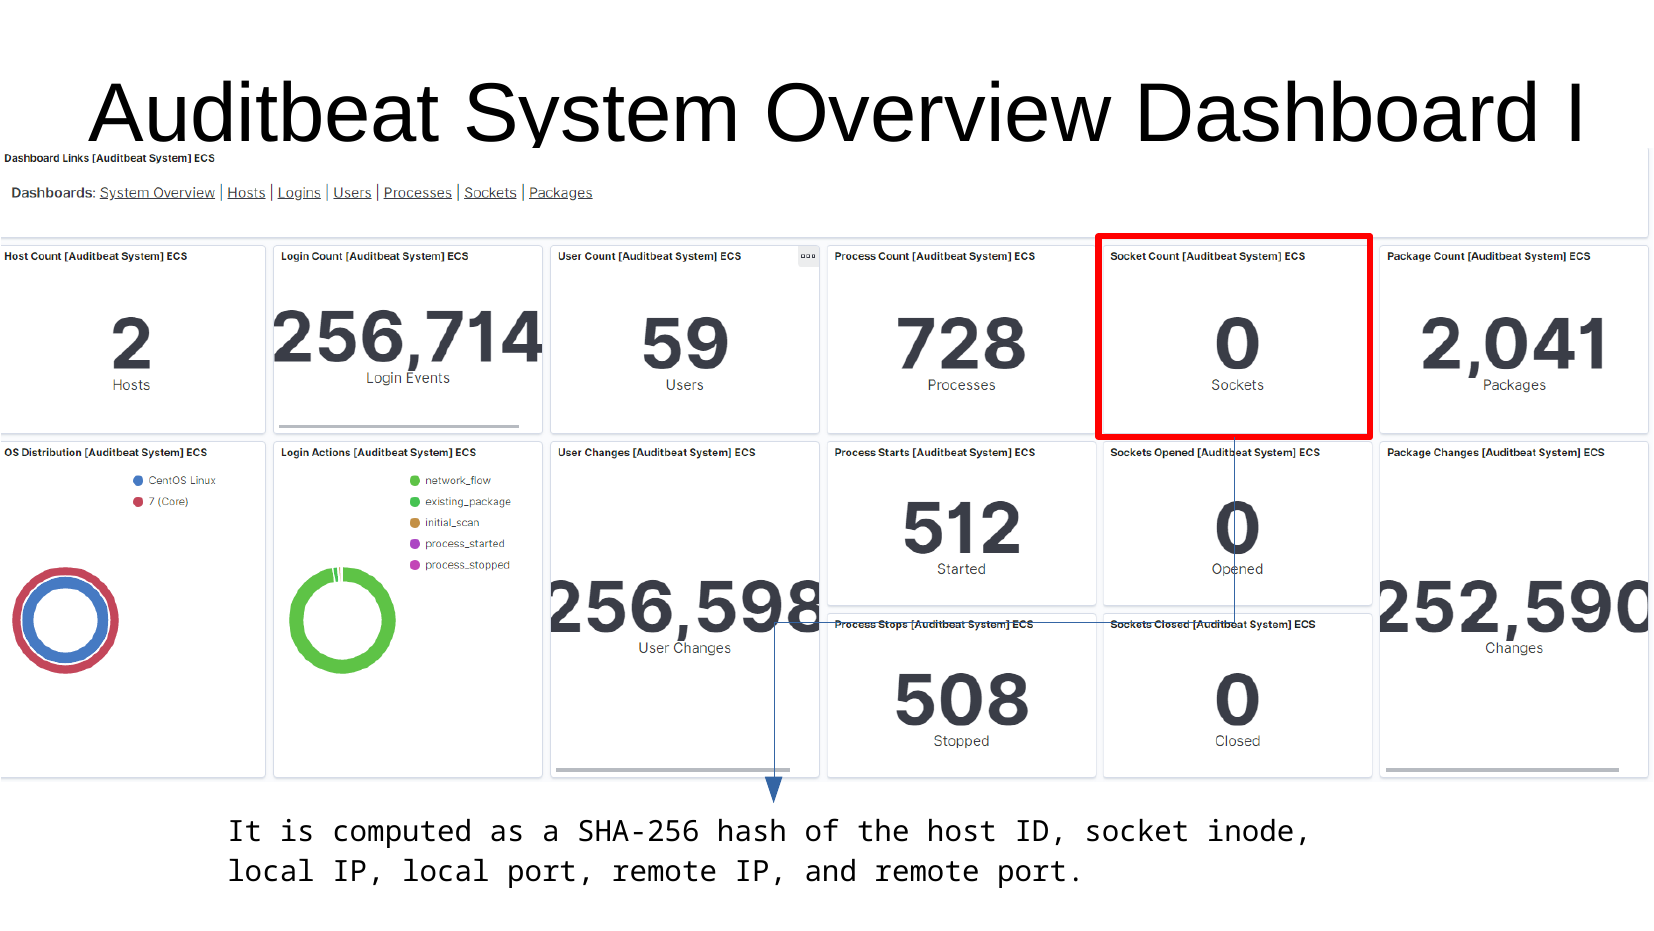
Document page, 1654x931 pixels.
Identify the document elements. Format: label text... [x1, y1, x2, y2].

picture [1102, 239, 1367, 434]
text_box It is computed as a SHA-256 hash of the host ID, socket inode, local IP, local port, remote IP, and remote port. [212, 803, 1335, 898]
text_box Auditbeat System Overview Dashboard I [70, 59, 1607, 148]
picture [1, 148, 1654, 782]
